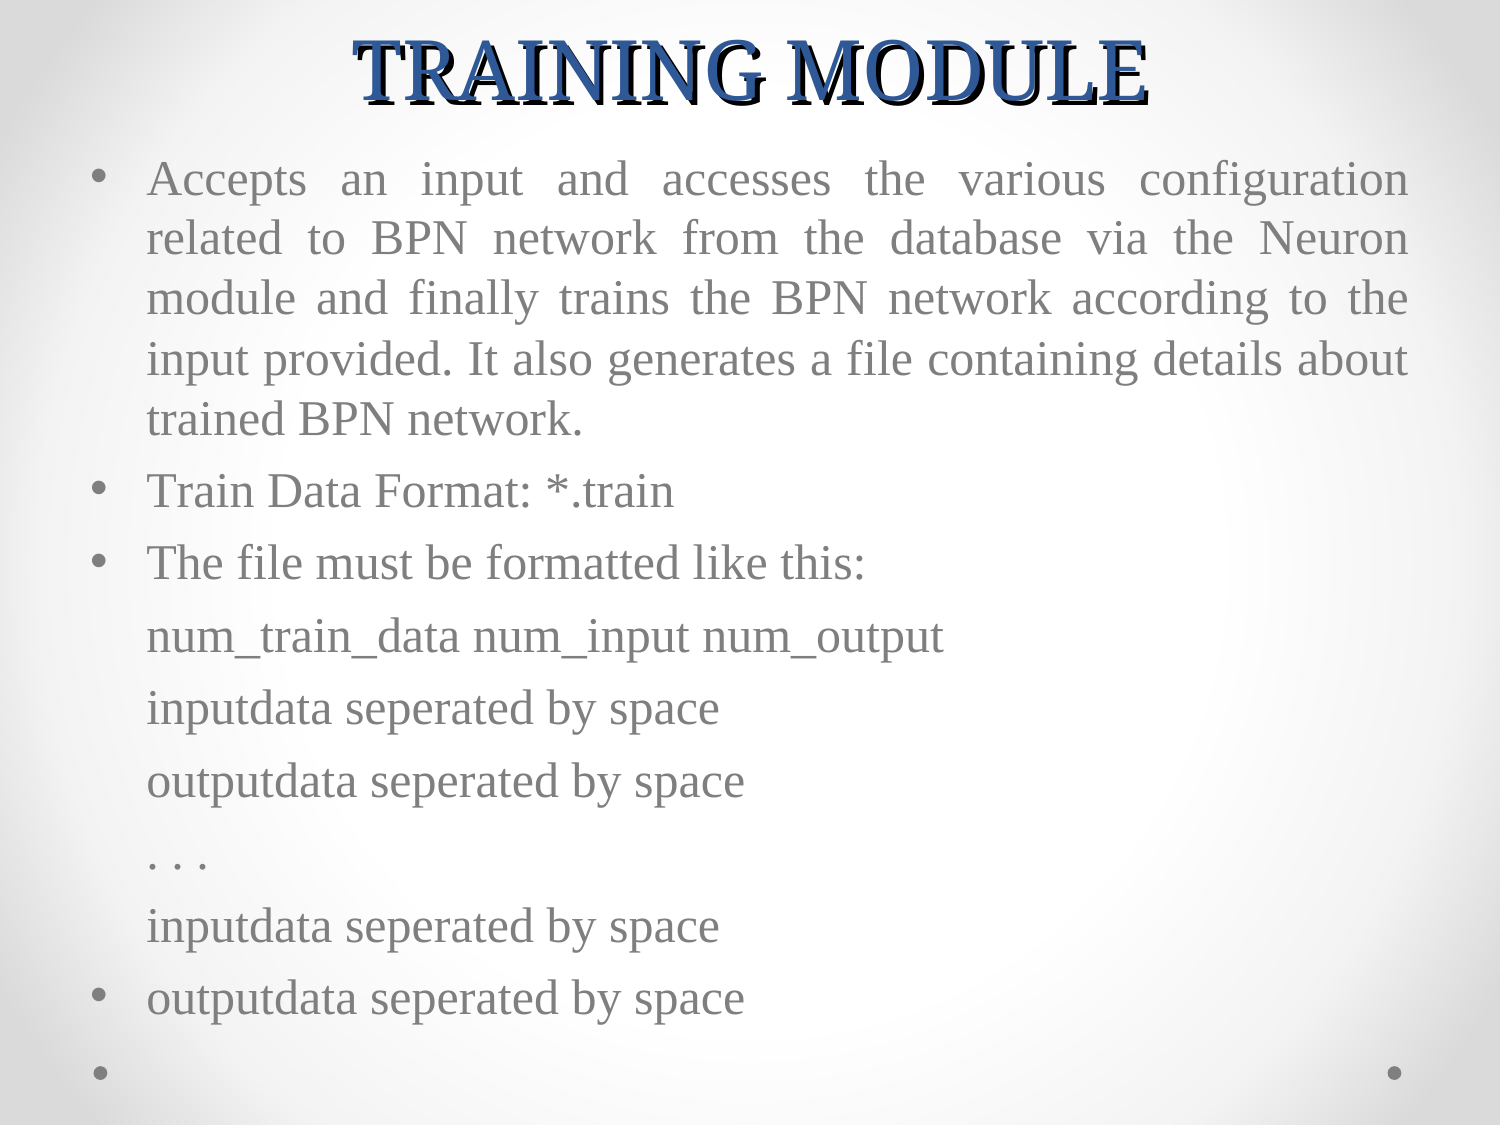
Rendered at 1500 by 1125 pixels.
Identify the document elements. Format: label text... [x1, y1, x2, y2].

list Accepts an input and accesses the various configuration related to BPN network from the database via the Neuron module and finally trains the BPN network according to the input provided. It also generates a file containing details about trained BPN network. Train Data Format: *.train The file must be formatted like this: num_train_data num_input num_output inputdata seperated by space outputdata seperated by space . . . inputdata seperated by space outputdata seperated by space [75, 137, 1426, 1033]
title TRAINING MODULE [75, 0, 1426, 125]
picture [0, 0, 1500, 1125]
